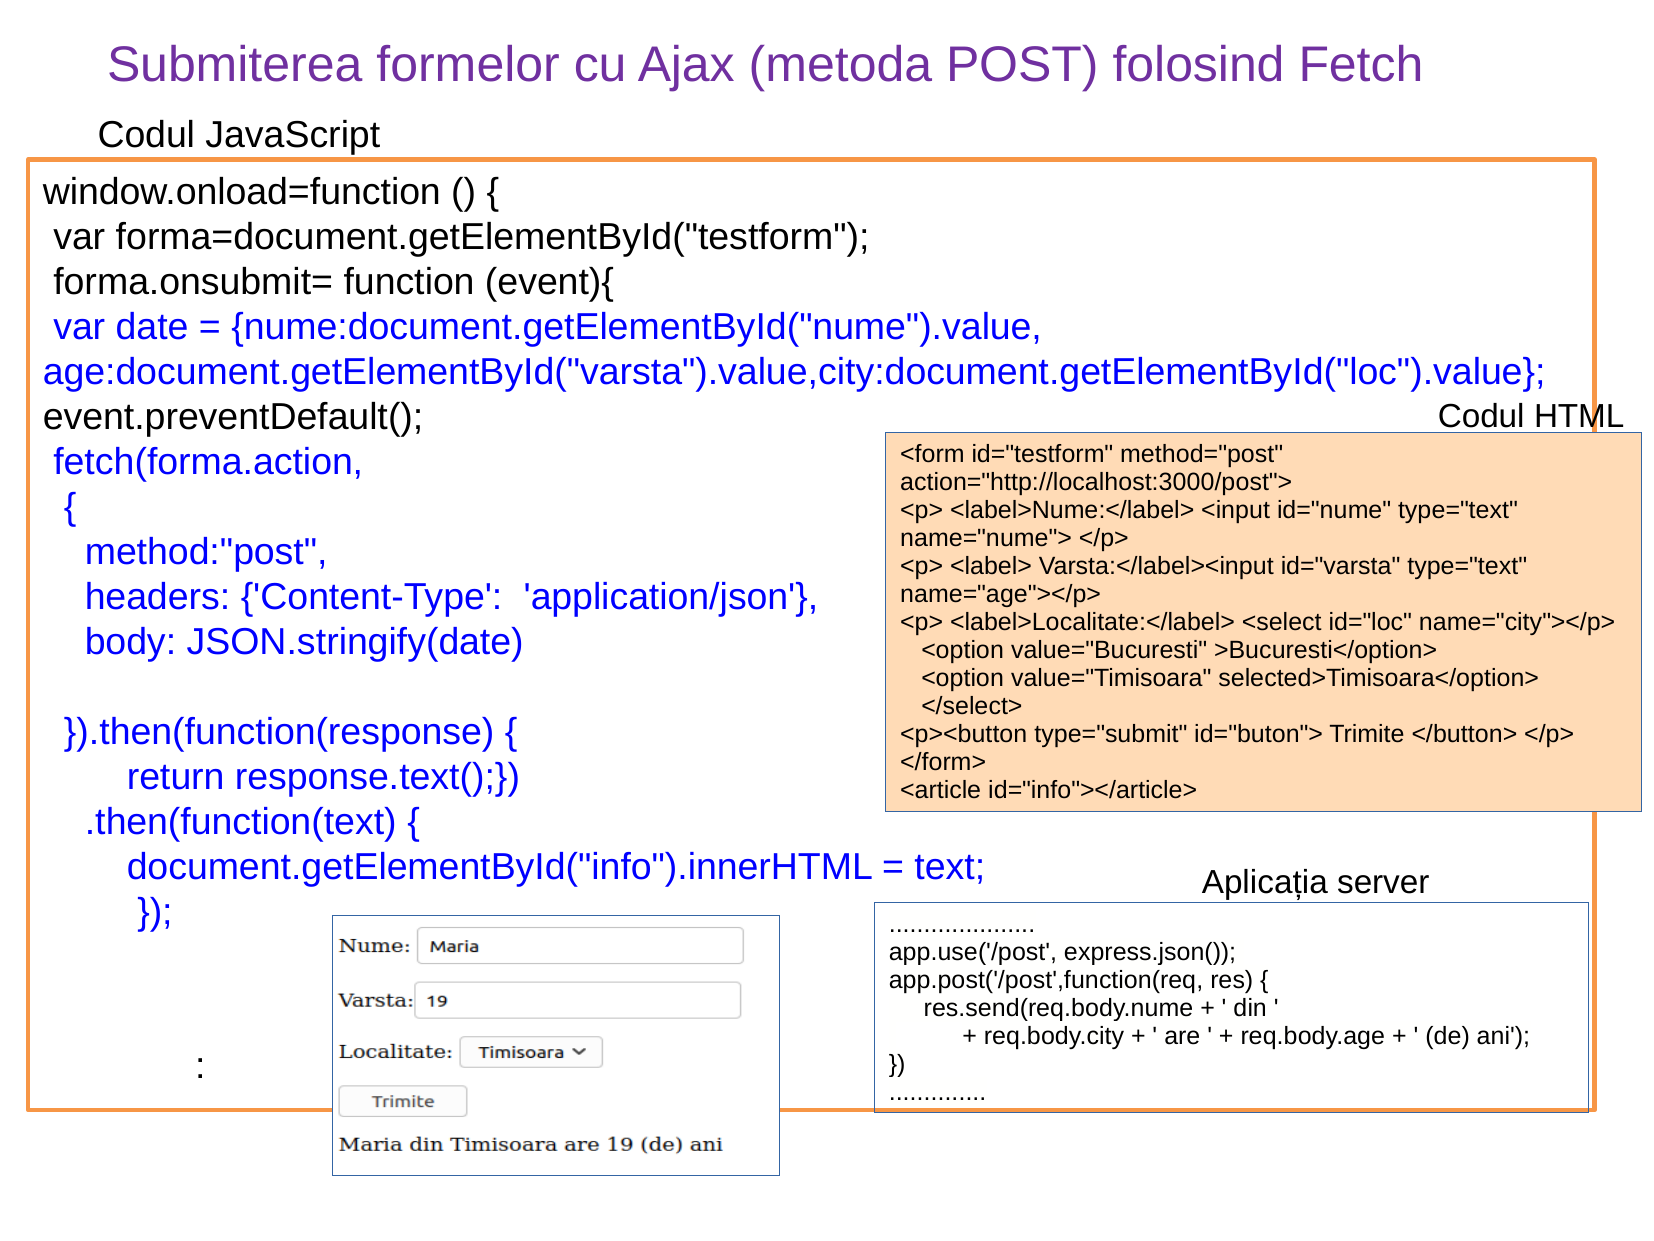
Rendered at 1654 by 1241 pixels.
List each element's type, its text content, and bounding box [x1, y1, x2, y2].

text_box Codul HTML [1423, 389, 1640, 432]
text_box window.onload=function () { var forma=document.getElementById("testform"); forma.onsubmit= function (event){ var date = {nume:document.getElementById("nume").value, age:document.getElementById("varsta").value,city:document.getElementById("loc").value}; event.preventDefault(); fetch(forma.action, { method:"post", headers: {'Content-Type': 'application/json'}, body: JSON.stringify(date) }).then(function(response) { return response.text();}) .then(function(text) { document.getElementById("info").innerHTML = text; }); [28, 159, 1595, 1111]
text_box Codul JavaScript [82, 106, 396, 164]
text_box <form id="testform" method="post" action="http://localhost:3000/post"> <p> <label>Nume:</label> <input id="nume" type="text" name="nume"> </p> <p> <label> Varsta:</label><input id="varsta" type="text" name="age"></p> <p> <label>Localitate:</label> <select id="loc" name="city"></p> <option value="Bucuresti" >Bucuresti</option> <option value="Timisoara" selected>Timisoara</option> </select> <p><button type="submit" id="buton"> Trimite </button> </p> </form> <article id="info"></article> [885, 432, 1642, 812]
text_box Submiterea formelor cu Ajax (metoda POST) folosind Fetch [45, 23, 822, 107]
text_box ..................... app.use('/post', express.json()); app.post('/post',function(req, res) { res.send(req.body.nume + ' din ' + req.body.city + ' are ' + req.body.age + ' (de) ani'); }) .............. [874, 902, 1589, 1113]
text_box Aplicația server [1187, 856, 1445, 902]
picture [332, 915, 780, 1176]
